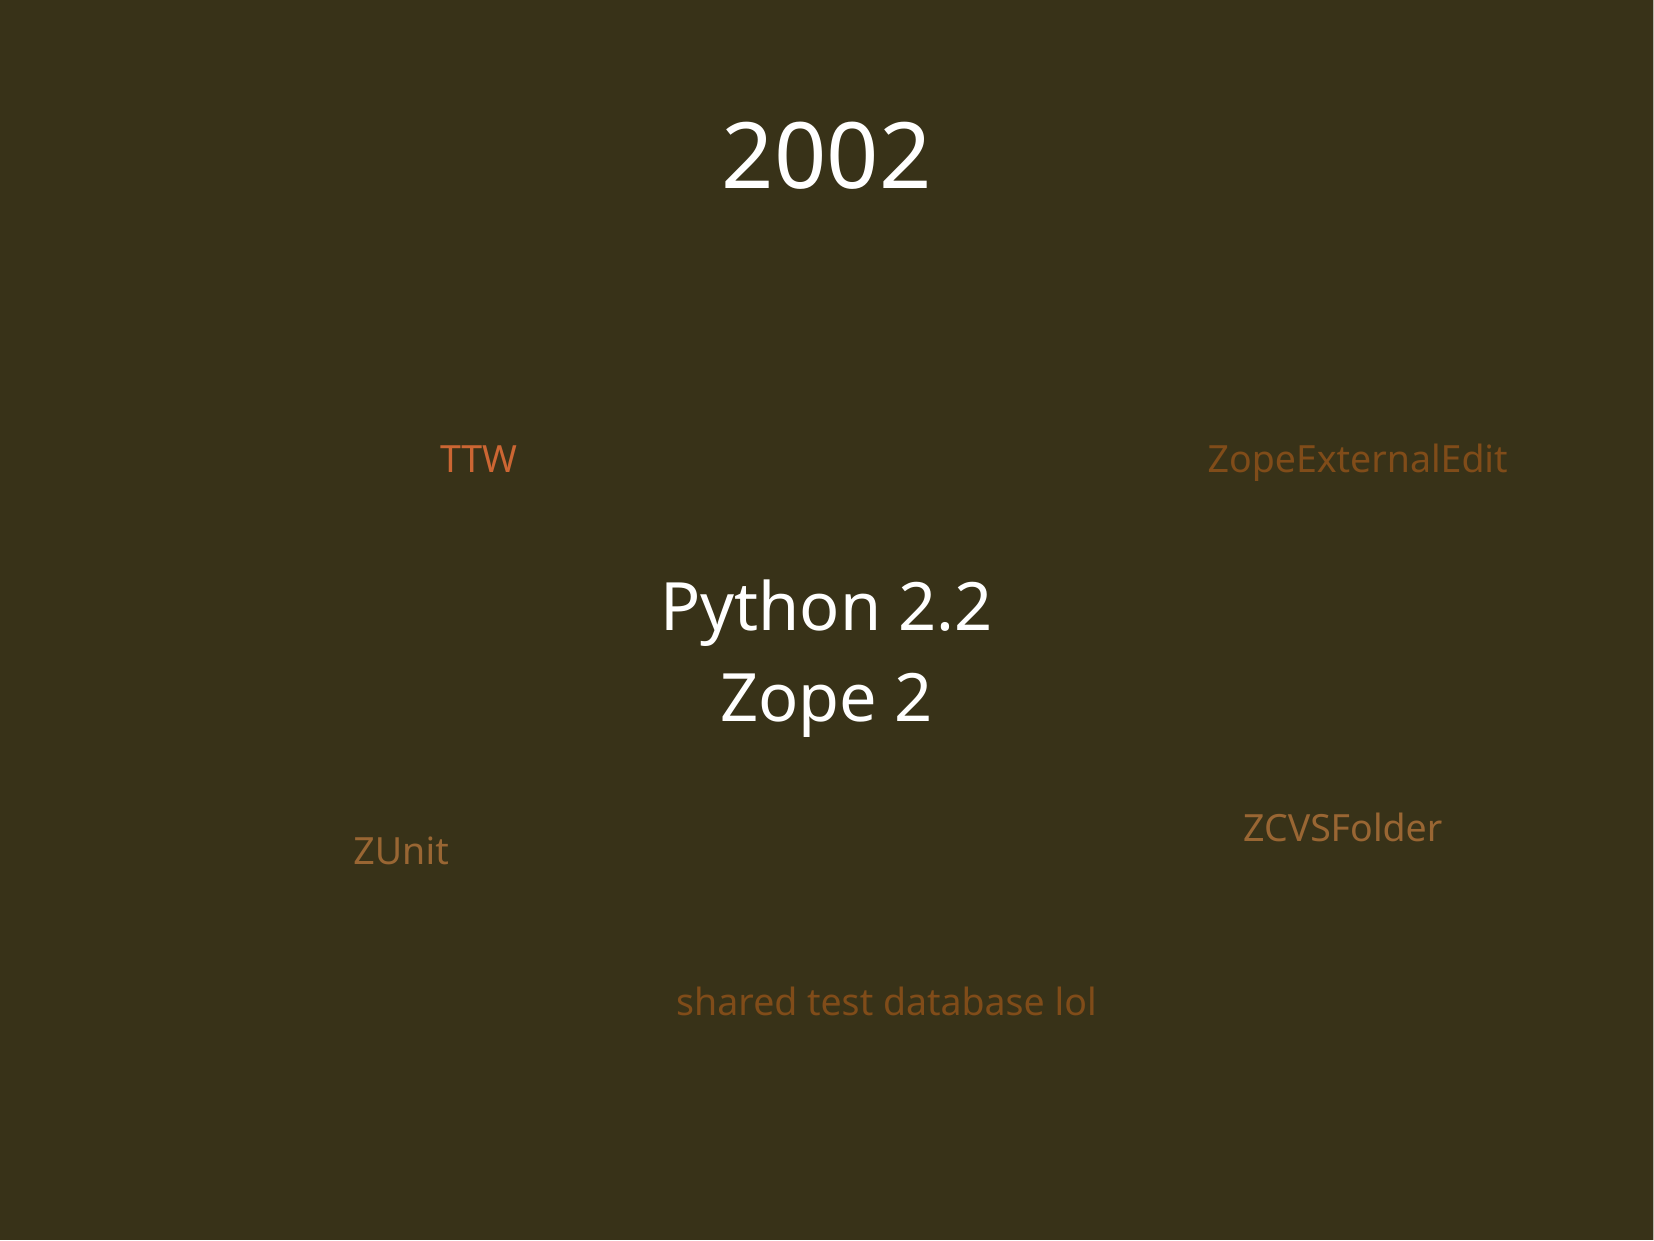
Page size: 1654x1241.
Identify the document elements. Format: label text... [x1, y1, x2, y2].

subtitle Python 2.2 Zope 2 [82, 290, 1571, 1010]
title 2002 [82, 49, 1571, 257]
text_box ZUnit [338, 816, 461, 875]
text_box ZCVSFolder [1228, 793, 1456, 851]
text_box shared test database lol [661, 968, 1098, 1026]
text_box ZopeExternalEdit [1192, 425, 1519, 483]
text_box TTW [425, 425, 534, 483]
